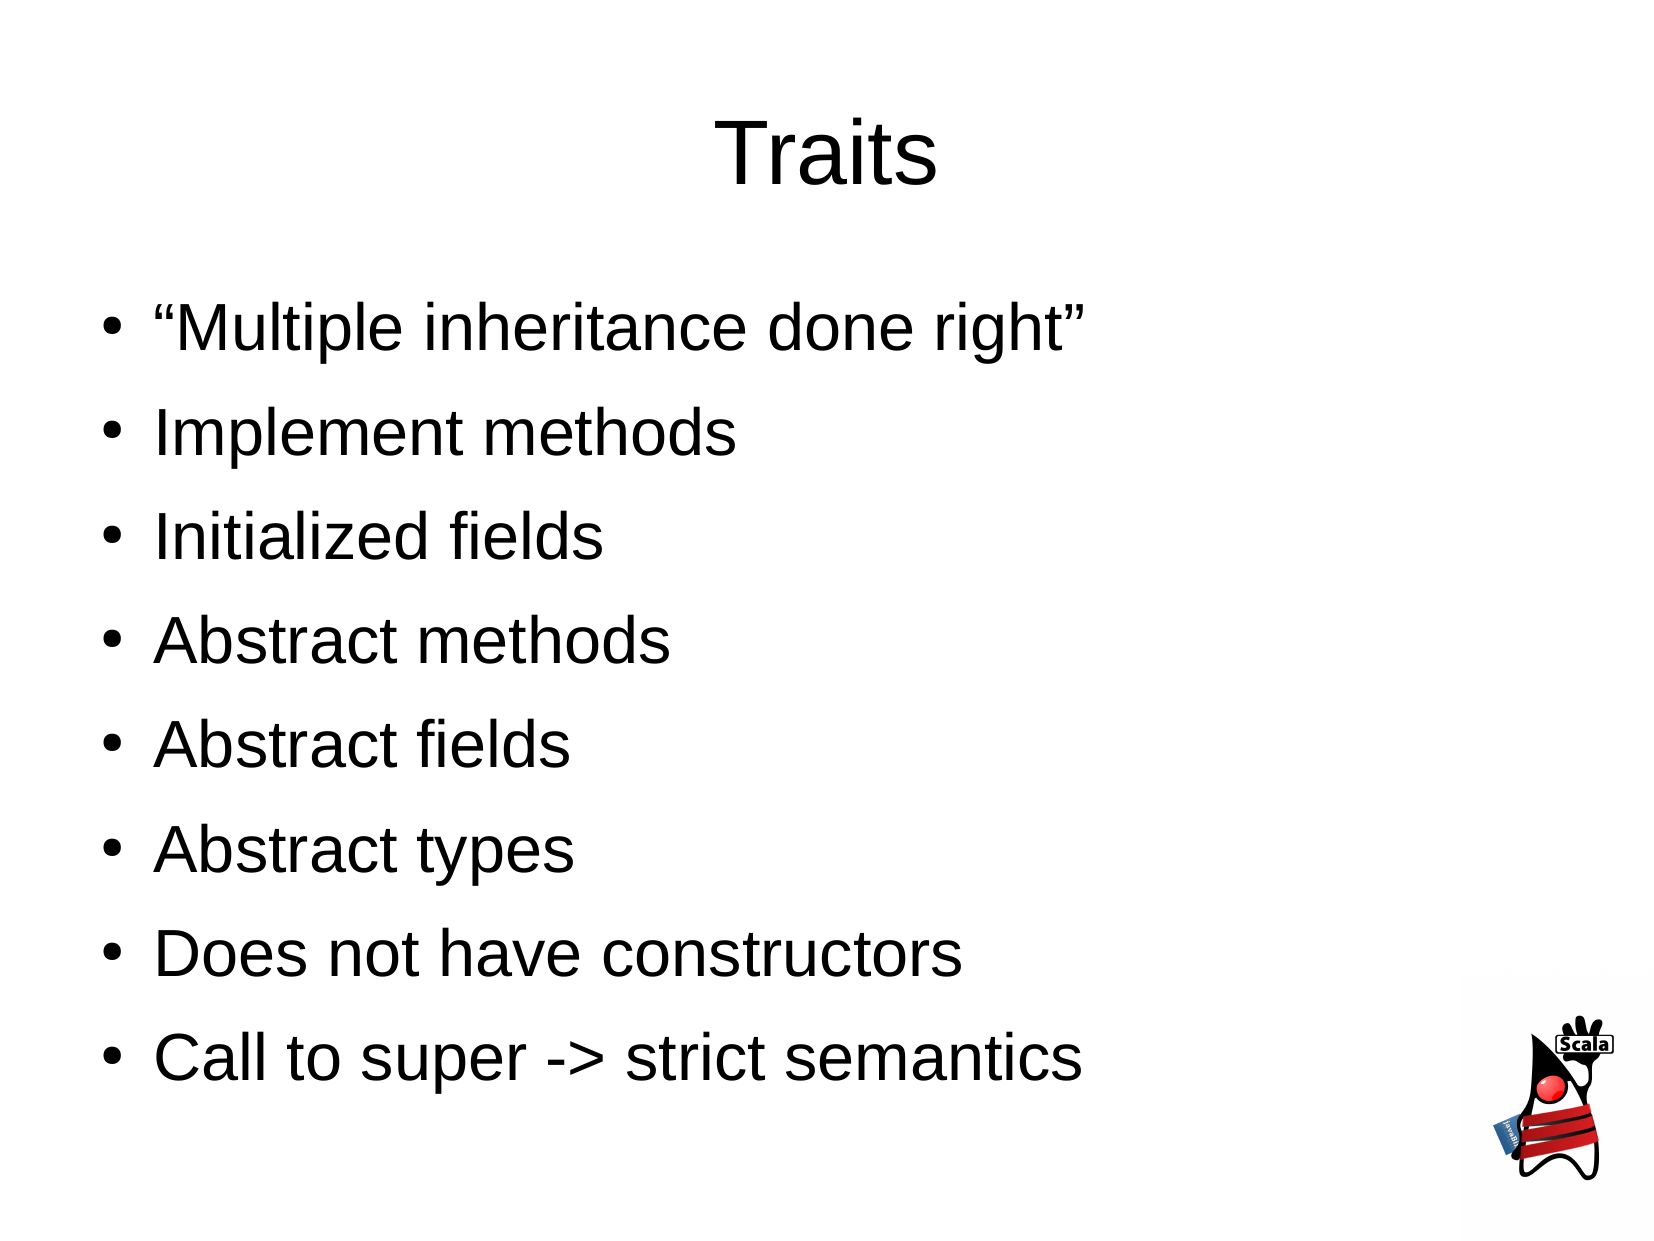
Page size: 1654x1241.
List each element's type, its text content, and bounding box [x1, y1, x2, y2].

list “Multiple inheritance done right” Implement methods Initialized fields Abstract methods Abstract fields Abstract types Does not have constructors Call to super -> strict semantics [82, 290, 1571, 1109]
picture [1462, 969, 1654, 1241]
title Traits [82, 56, 1571, 250]
